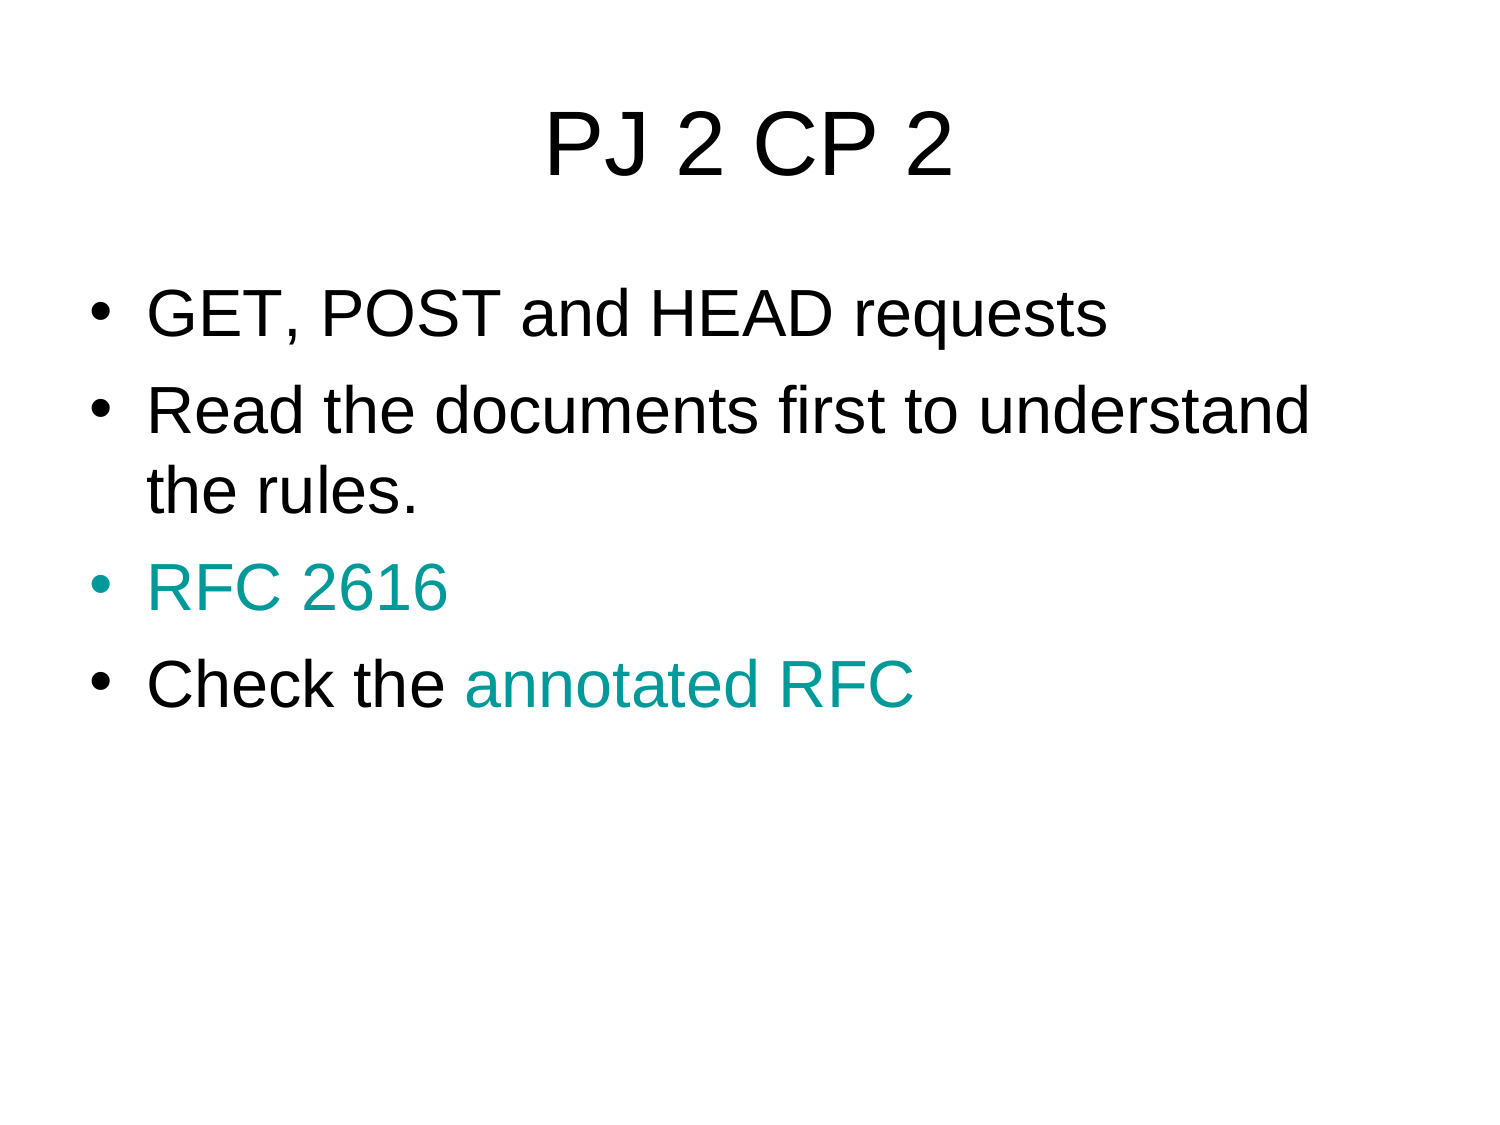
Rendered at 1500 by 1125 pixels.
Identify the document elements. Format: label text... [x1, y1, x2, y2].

list GET, POST and HEAD requests Read the documents first to understand the rules. RFC 2616 Check the annotated RFC [75, 262, 1426, 1005]
title PJ 2 CP 2 [75, 45, 1426, 233]
